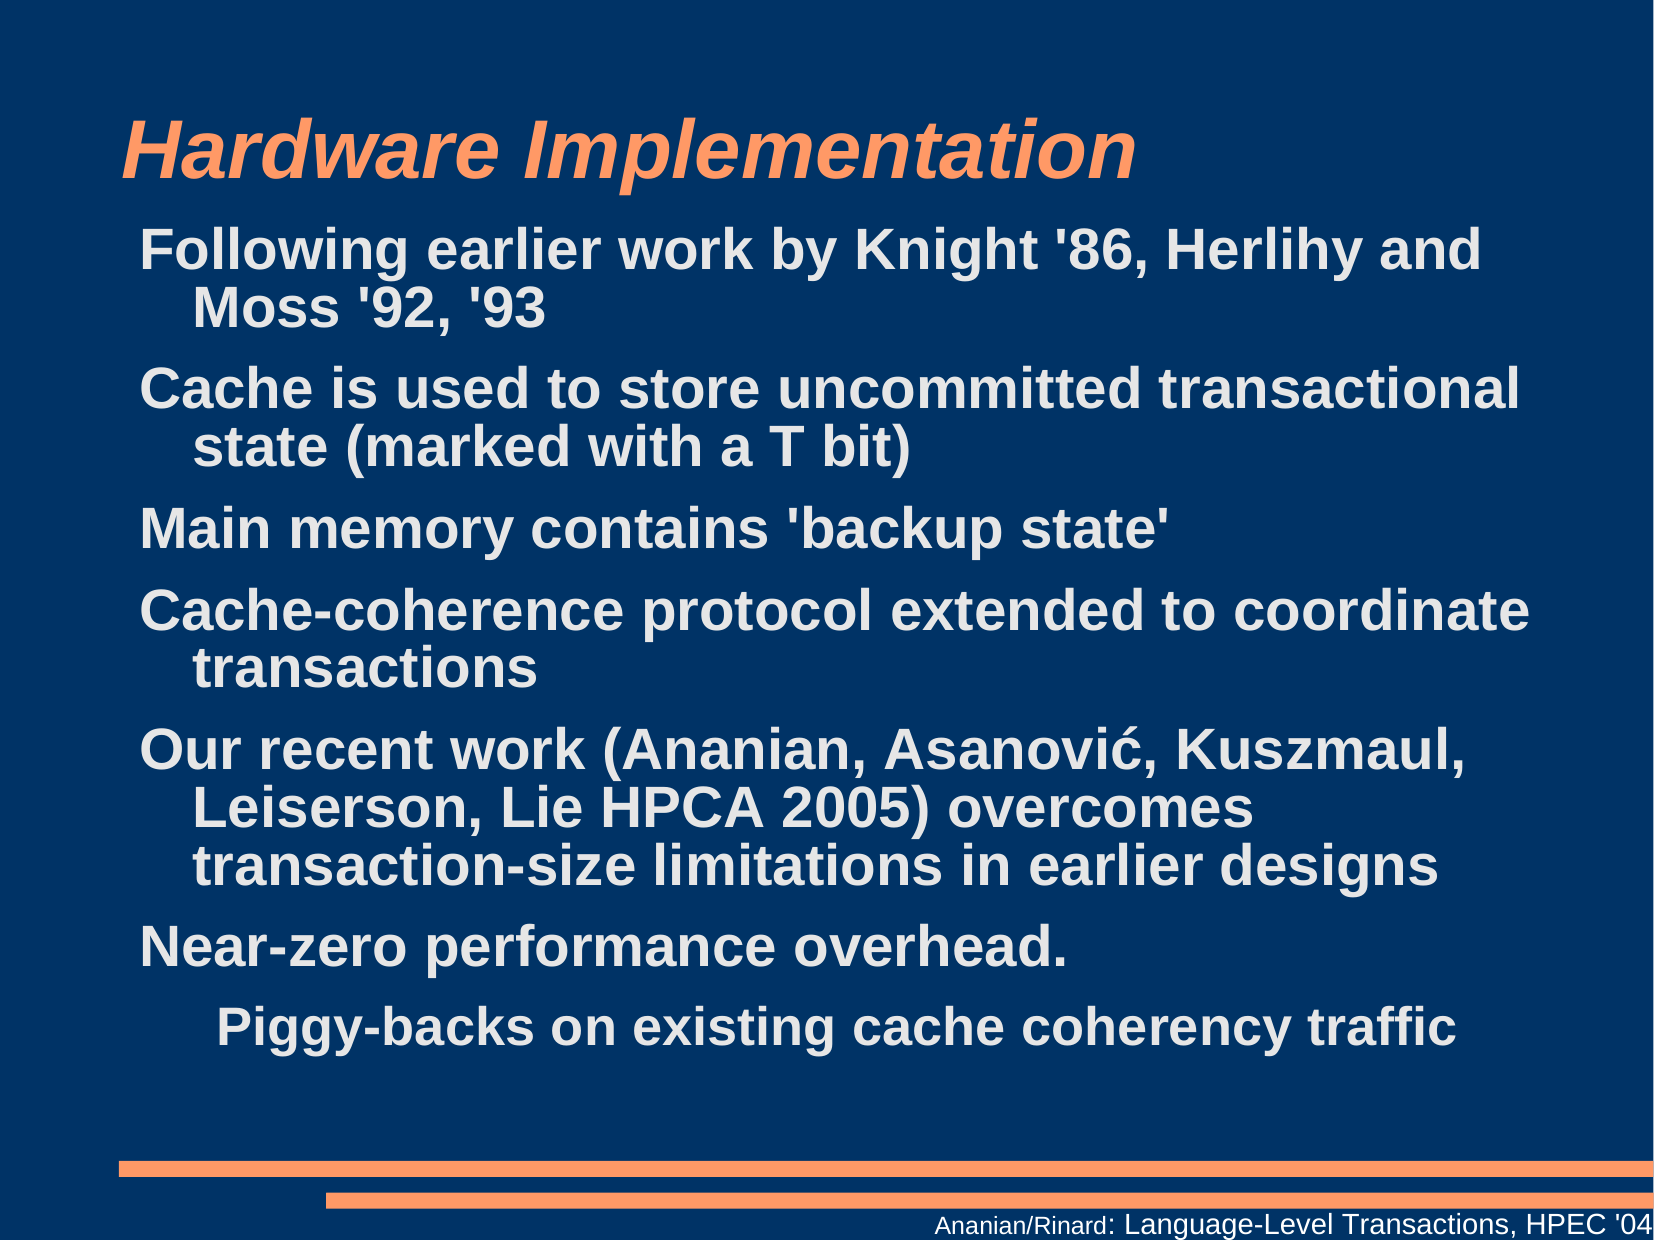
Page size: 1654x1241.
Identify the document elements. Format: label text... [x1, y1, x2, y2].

title Hardware Implementation [121, 46, 1534, 223]
list Following earlier work by Knight '86, Herlihy and Moss '92, '93 Cache is used to store uncommitted transactional state (marked with a T bit) Main memory contains 'backup state' Cache-coherence protocol extended to coordinate transactions Our recent work (Ananian, Asanović, Kuszmaul, Leiserson, Lie HPCA 2005) overcomes transaction-size limitations in earlier designs Near-zero performance overhead. Piggy-backs on existing cache coherency traffic [121, 223, 1561, 1133]
